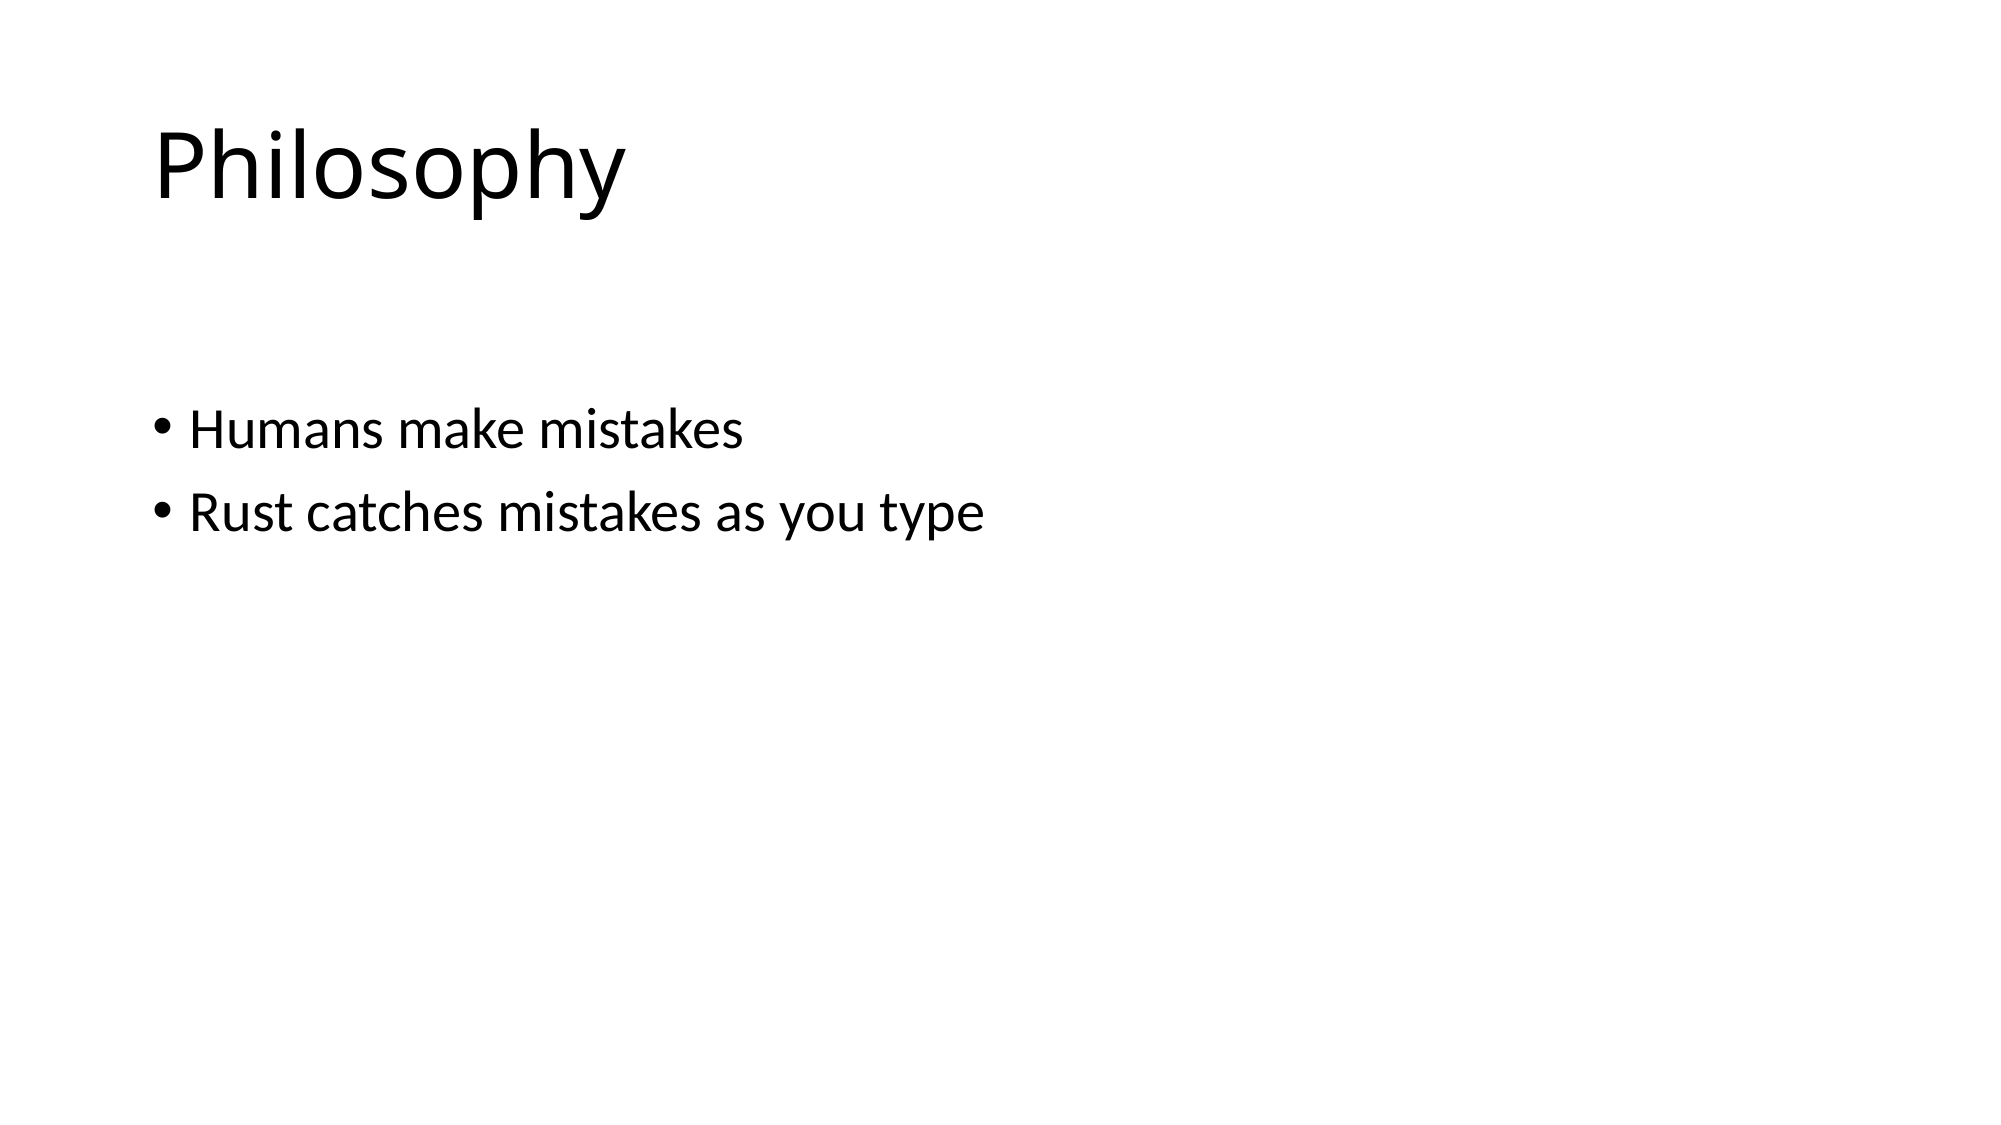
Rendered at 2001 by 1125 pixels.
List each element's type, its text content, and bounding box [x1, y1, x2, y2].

list Humans make mistakes Rust catches mistakes as you type [137, 299, 1863, 1014]
title Philosophy [137, 59, 1863, 278]
